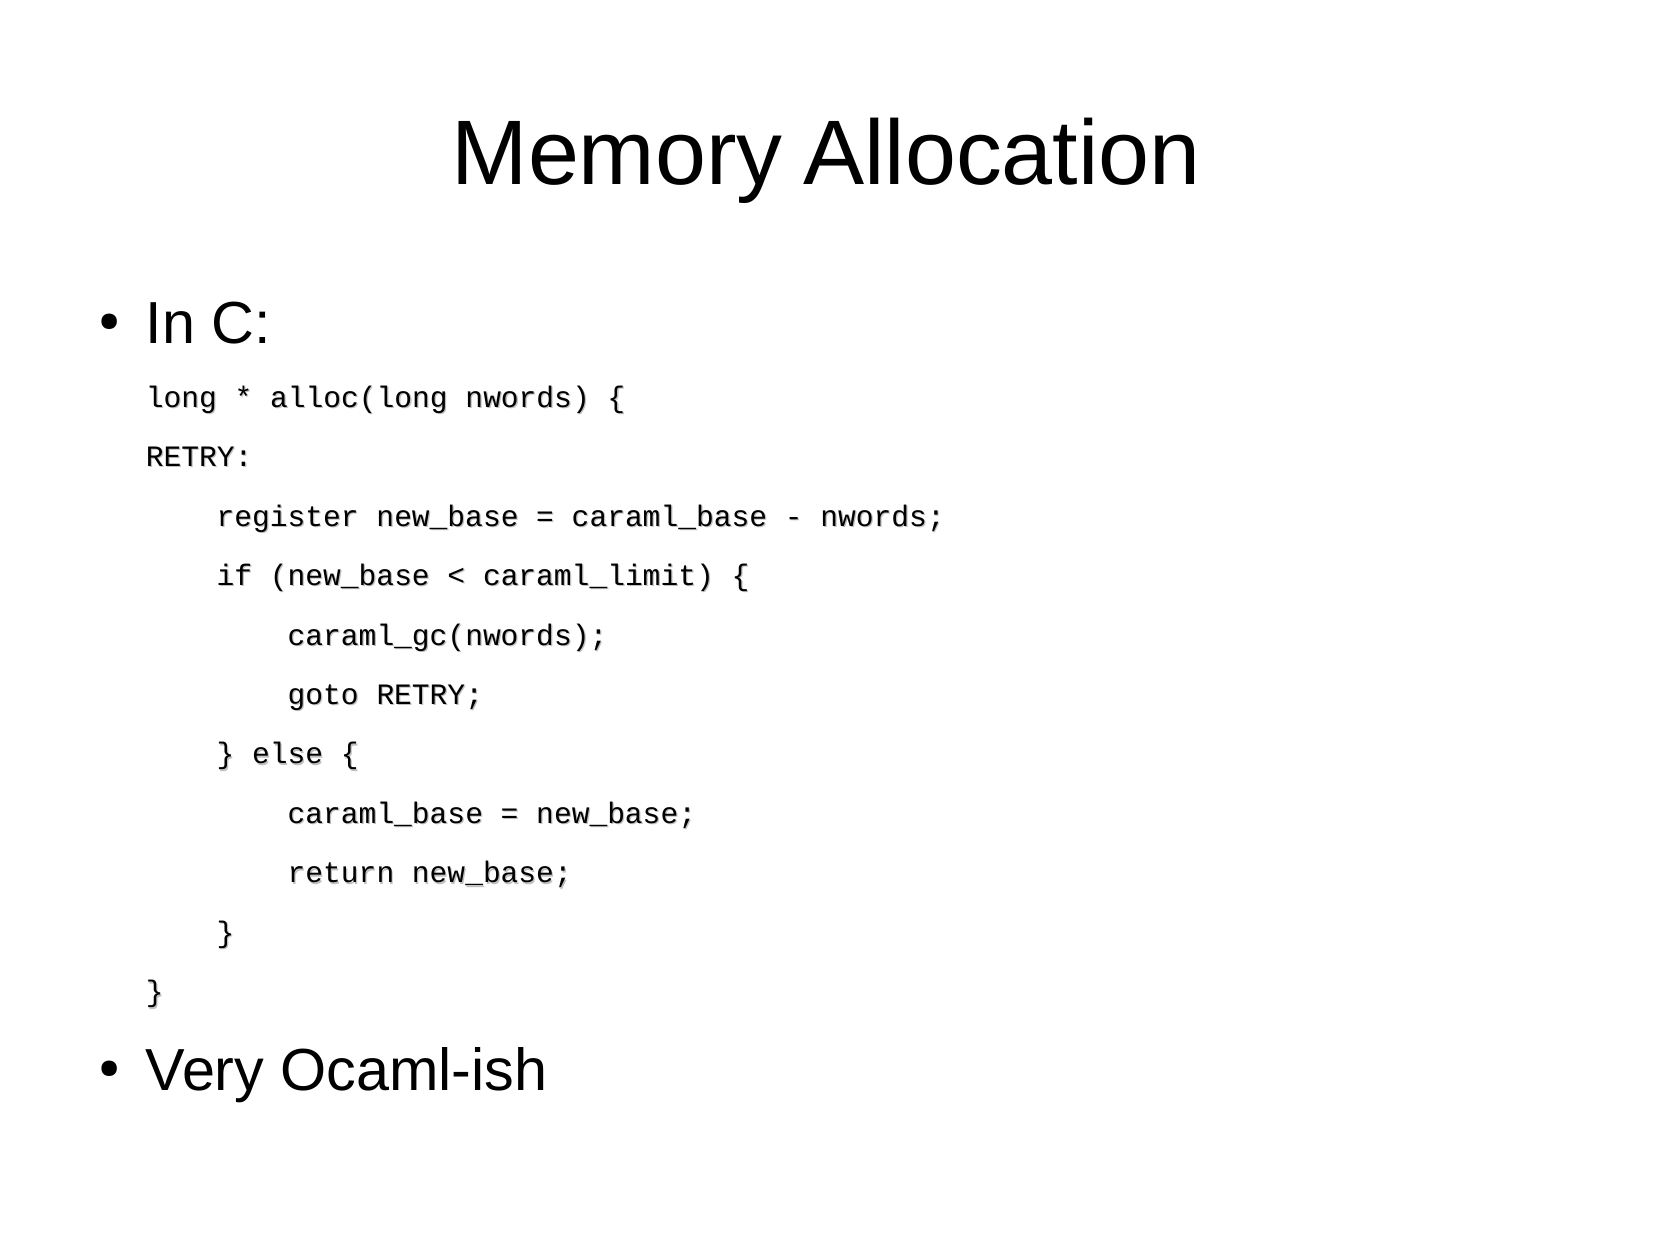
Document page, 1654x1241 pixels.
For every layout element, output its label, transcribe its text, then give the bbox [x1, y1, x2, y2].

list In C: long * alloc(long nwords) { RETRY: register new_base = caraml_base - nwords; if (new_base < caraml_limit) { caraml_gc(nwords); goto RETRY; } else { caraml_base = new_base; return new_base; } } Very Ocaml-ish [82, 290, 1571, 1109]
title Memory Allocation [82, 49, 1571, 257]
